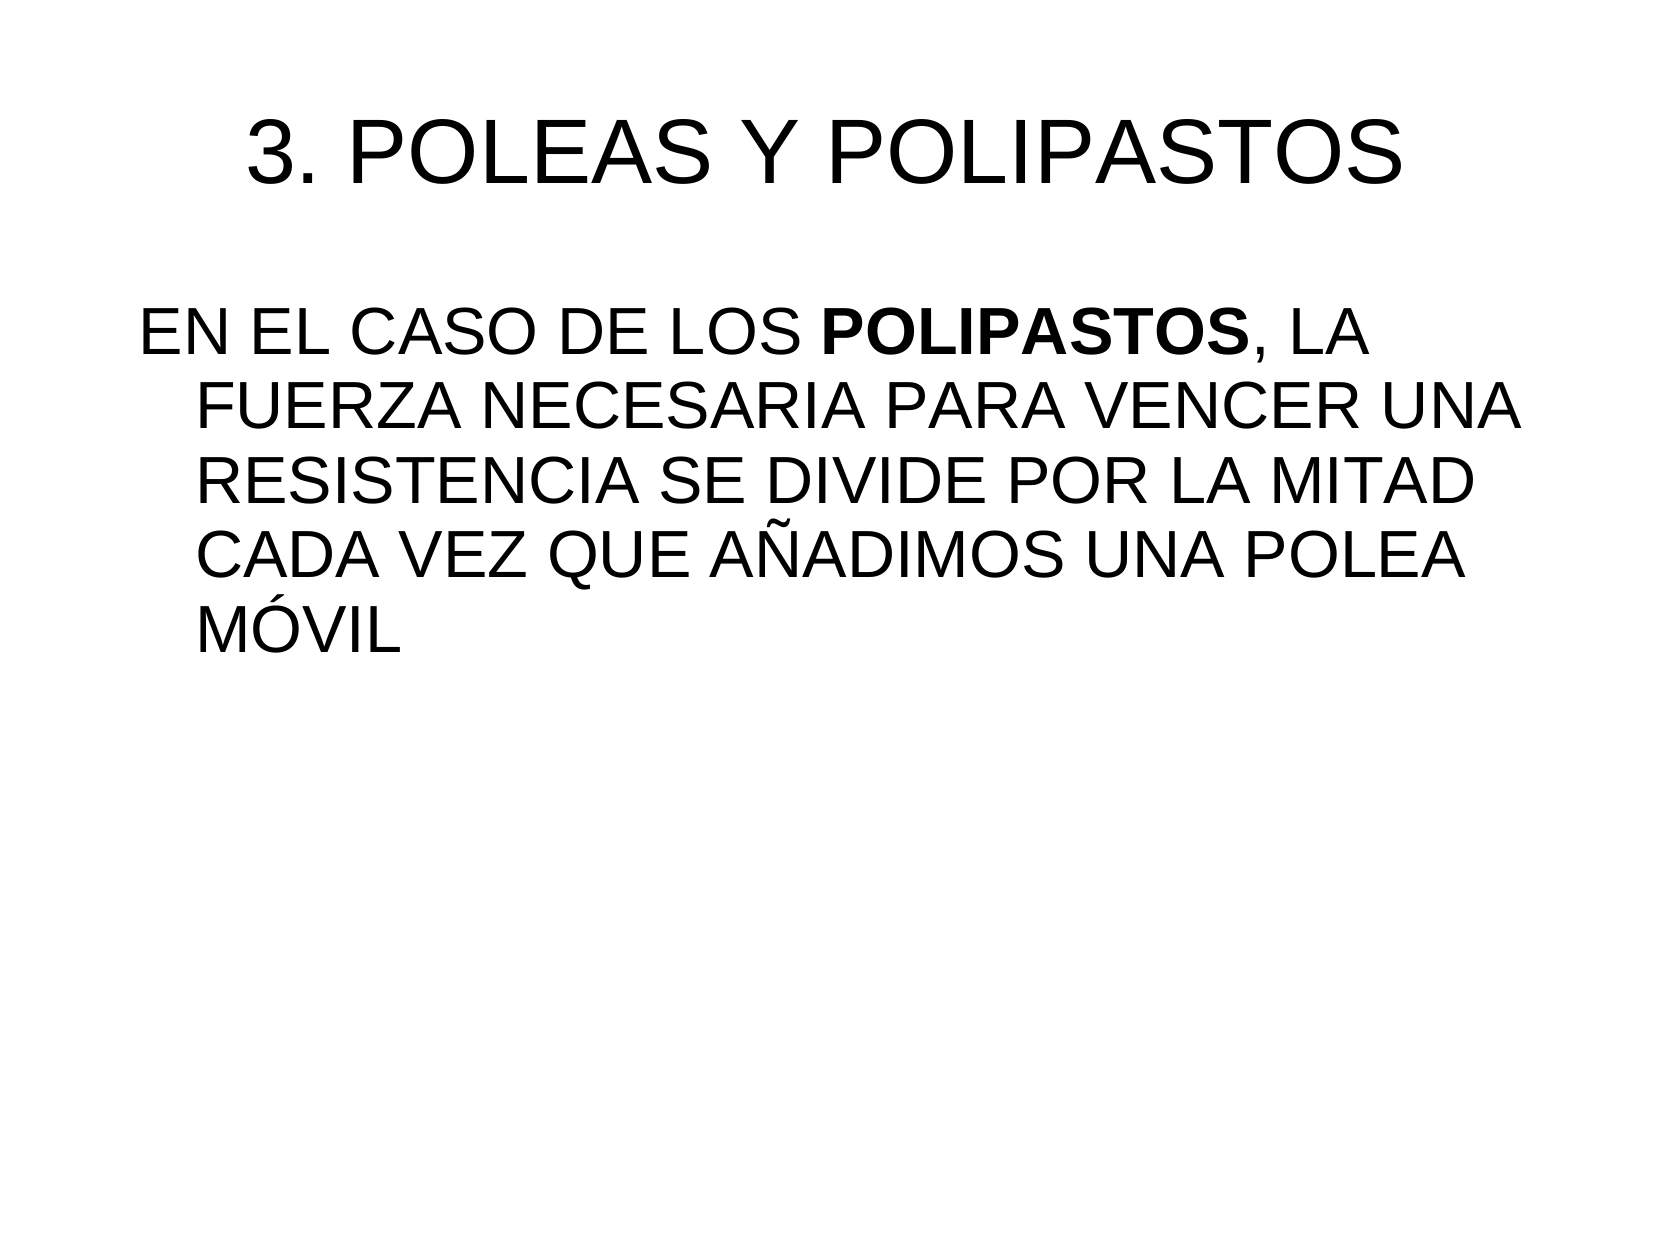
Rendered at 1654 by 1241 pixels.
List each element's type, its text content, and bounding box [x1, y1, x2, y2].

list EN EL CASO DE LOS POLIPASTOS, LA FUERZA NECESARIA PARA VENCER UNA RESISTENCIA SE DIVIDE POR LA MITAD CADA VEZ QUE AÑADIMOS UNA POLEA MÓVIL [82, 290, 1571, 1109]
title 3. POLEAS Y POLIPASTOS [82, 56, 1571, 249]
